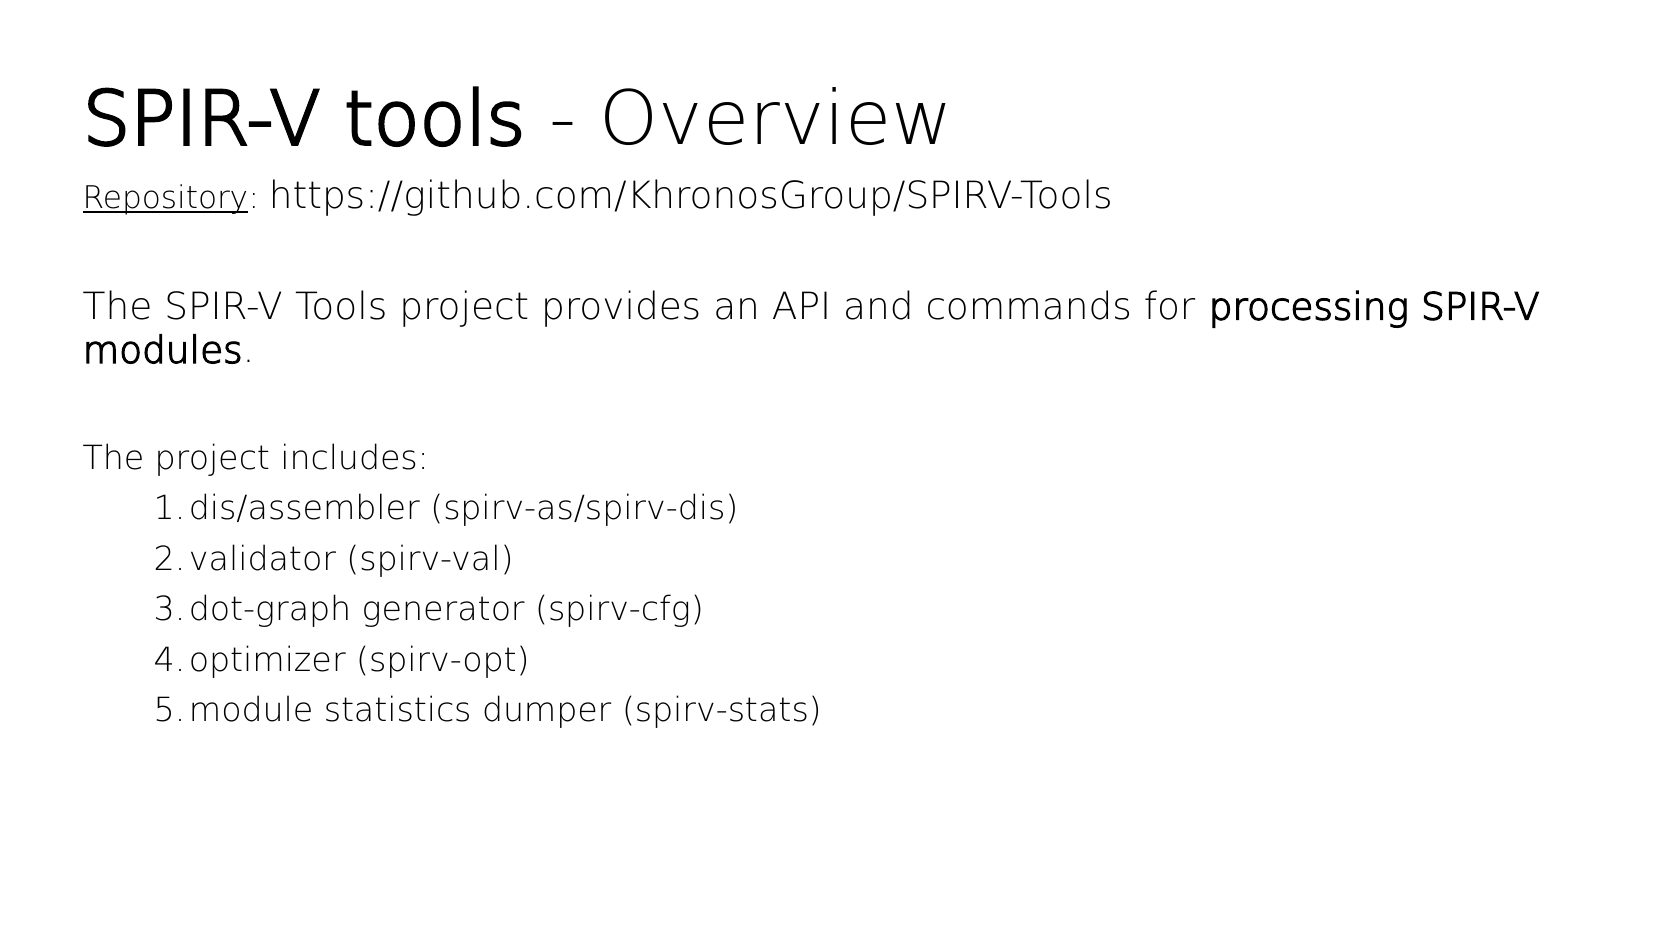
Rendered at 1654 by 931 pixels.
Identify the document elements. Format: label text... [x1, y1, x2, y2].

subtitle SPIR-V tools - Overview Repository: https://github.com/KhronosGroup/SPIRV-Tools The SPIR-V Tools project provides an API and commands for processing SPIR-V modules. The project includes: dis/assembler (spirv-as/spirv-dis) validator (spirv-val) dot-graph generator (spirv-cfg) optimizer (spirv-opt) module statistics dumper (spirv-stats) [82, 75, 1571, 931]
